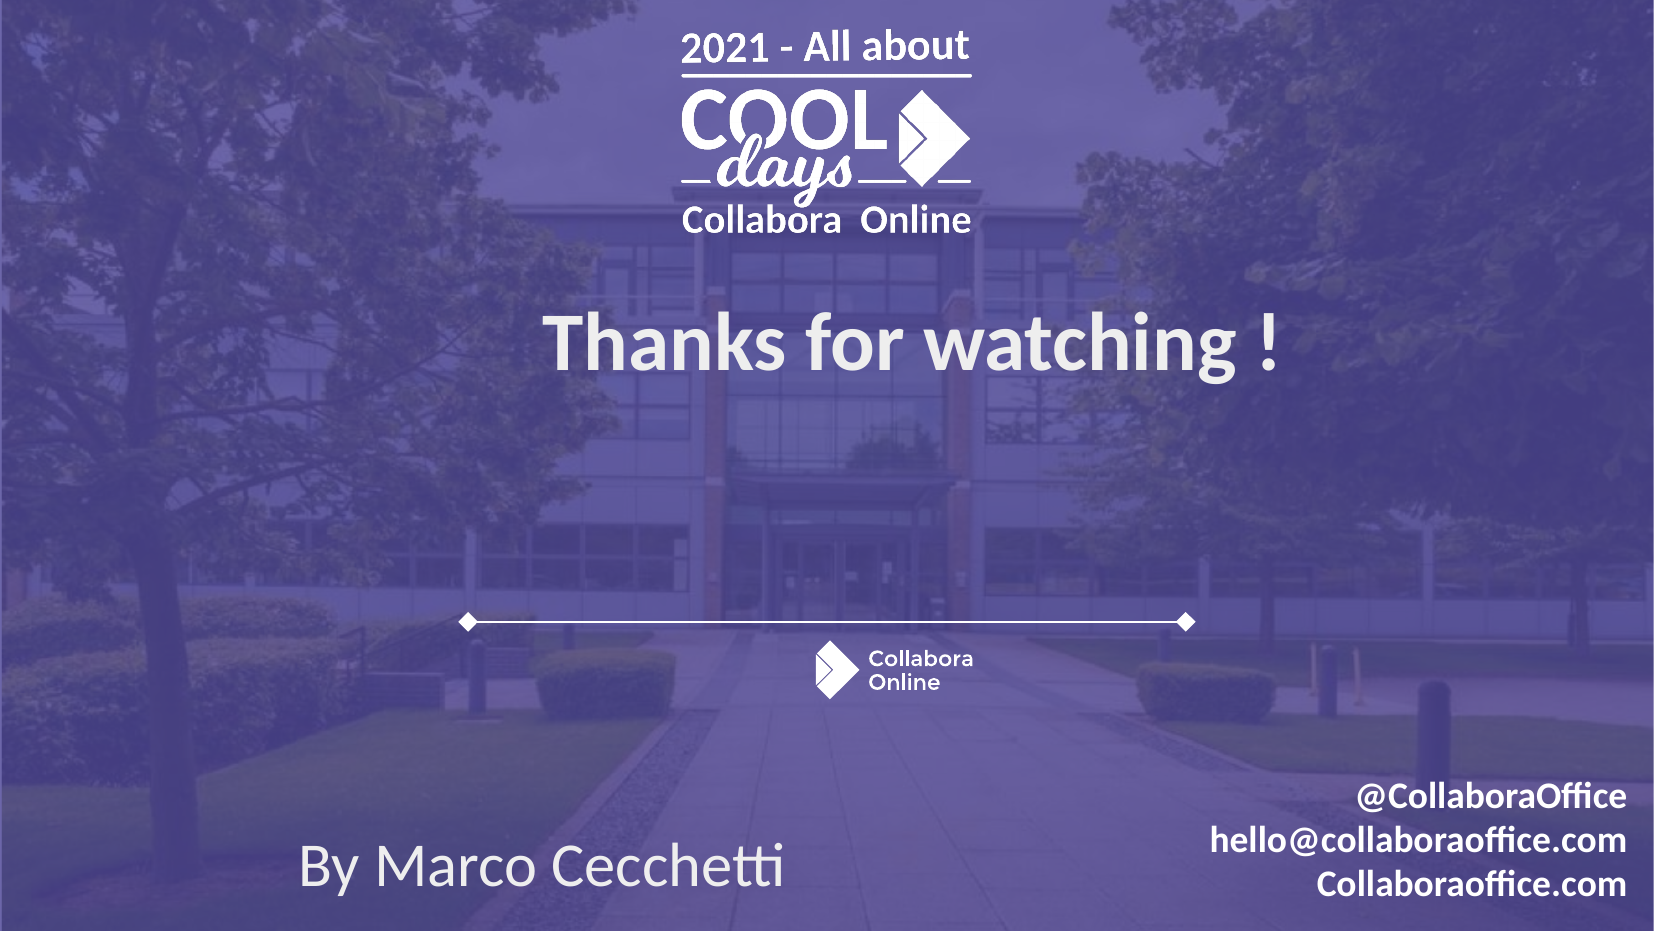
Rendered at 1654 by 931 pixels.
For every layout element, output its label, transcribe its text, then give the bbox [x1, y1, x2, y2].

text_box @CollaboraOffice hello@collaboraoffice.com Collaboraoffice.com [928, 773, 1643, 913]
text_box Thanks for watching ! [426, 300, 1399, 400]
picture [0, 0, 1654, 931]
text_box By Marco Cecchetti [198, 831, 887, 931]
